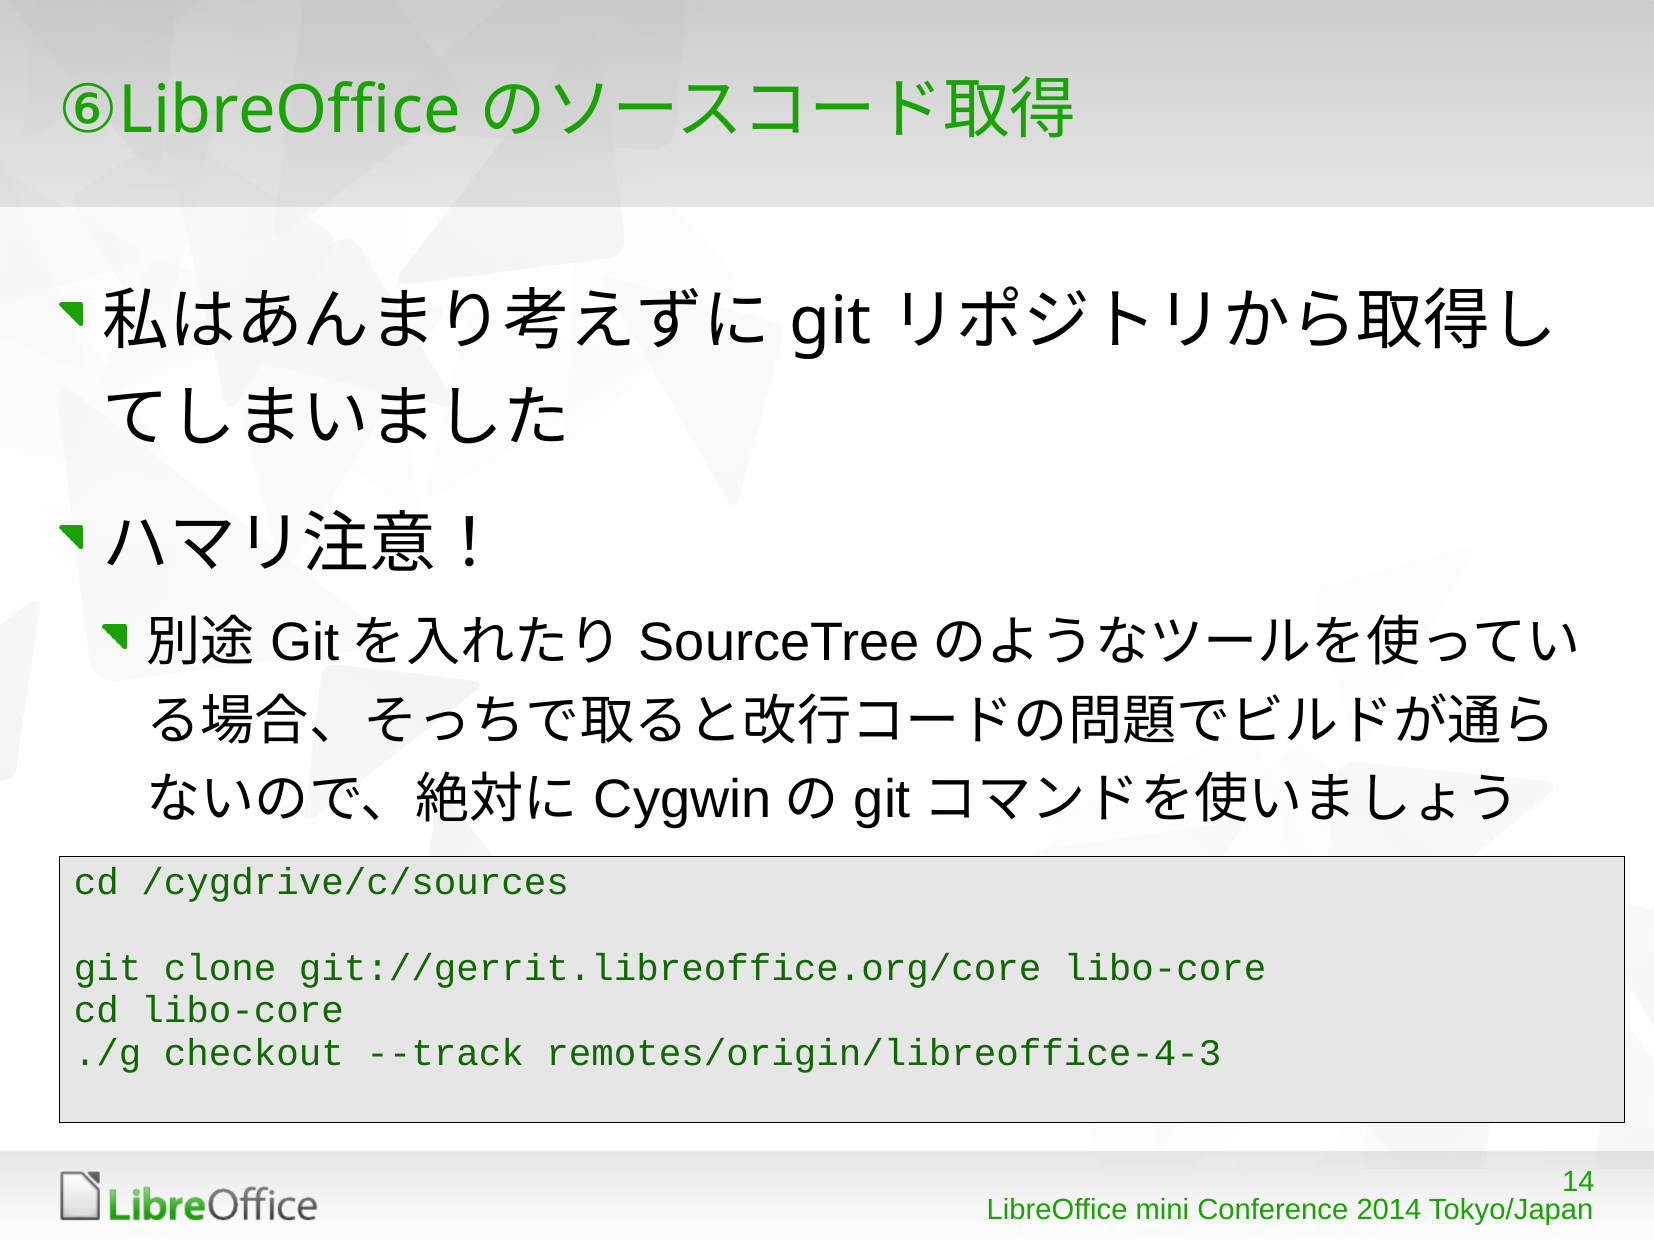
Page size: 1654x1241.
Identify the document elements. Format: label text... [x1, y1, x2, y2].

list 私はあんまり考えずにgitリポジトリから取得してしまいました ハマリ注意！ 別途Gitを入れたりSourceTreeのようなツールを使っている場合、そっちで取ると改行コードの問題でビルドが通らないので、絶対にCygwinのgitコマンドを使いましょう 4.3ブランチに切り替えておきましょう [59, 265, 1595, 856]
picture [0, 0, 783, 931]
picture [41, 1152, 337, 1240]
picture [915, 548, 1654, 1169]
title ⑥LibreOfficeのソースコード取得 [59, 29, 1595, 178]
text_box cd /cygdrive/c/sources git clone git://gerrit.libreoffice.org/core libo-core cd libo-core ./g checkout --track remotes/origin/libreoffice-4-3 [59, 856, 1625, 1123]
